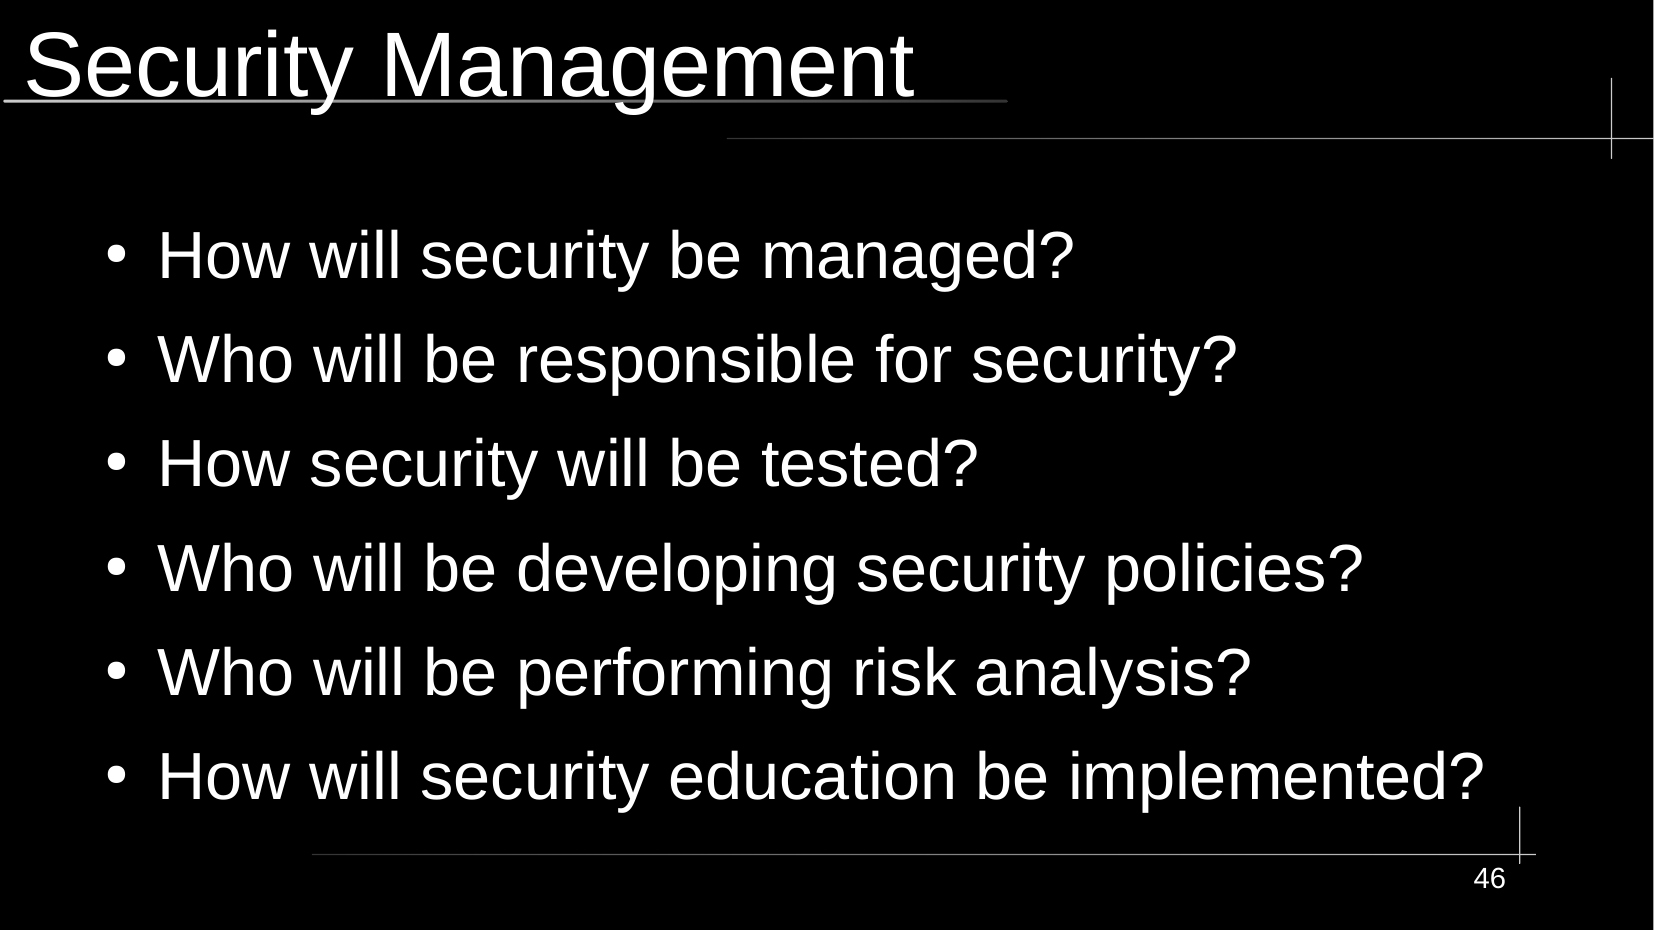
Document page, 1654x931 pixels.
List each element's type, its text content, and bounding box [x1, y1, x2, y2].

title Security Management [23, 11, 1589, 119]
list How will security be managed? Who will be responsible for security? How security will be tested? Who will be developing security policies? Who will be performing risk analysis? How will security education be implemented? [86, 217, 1576, 901]
